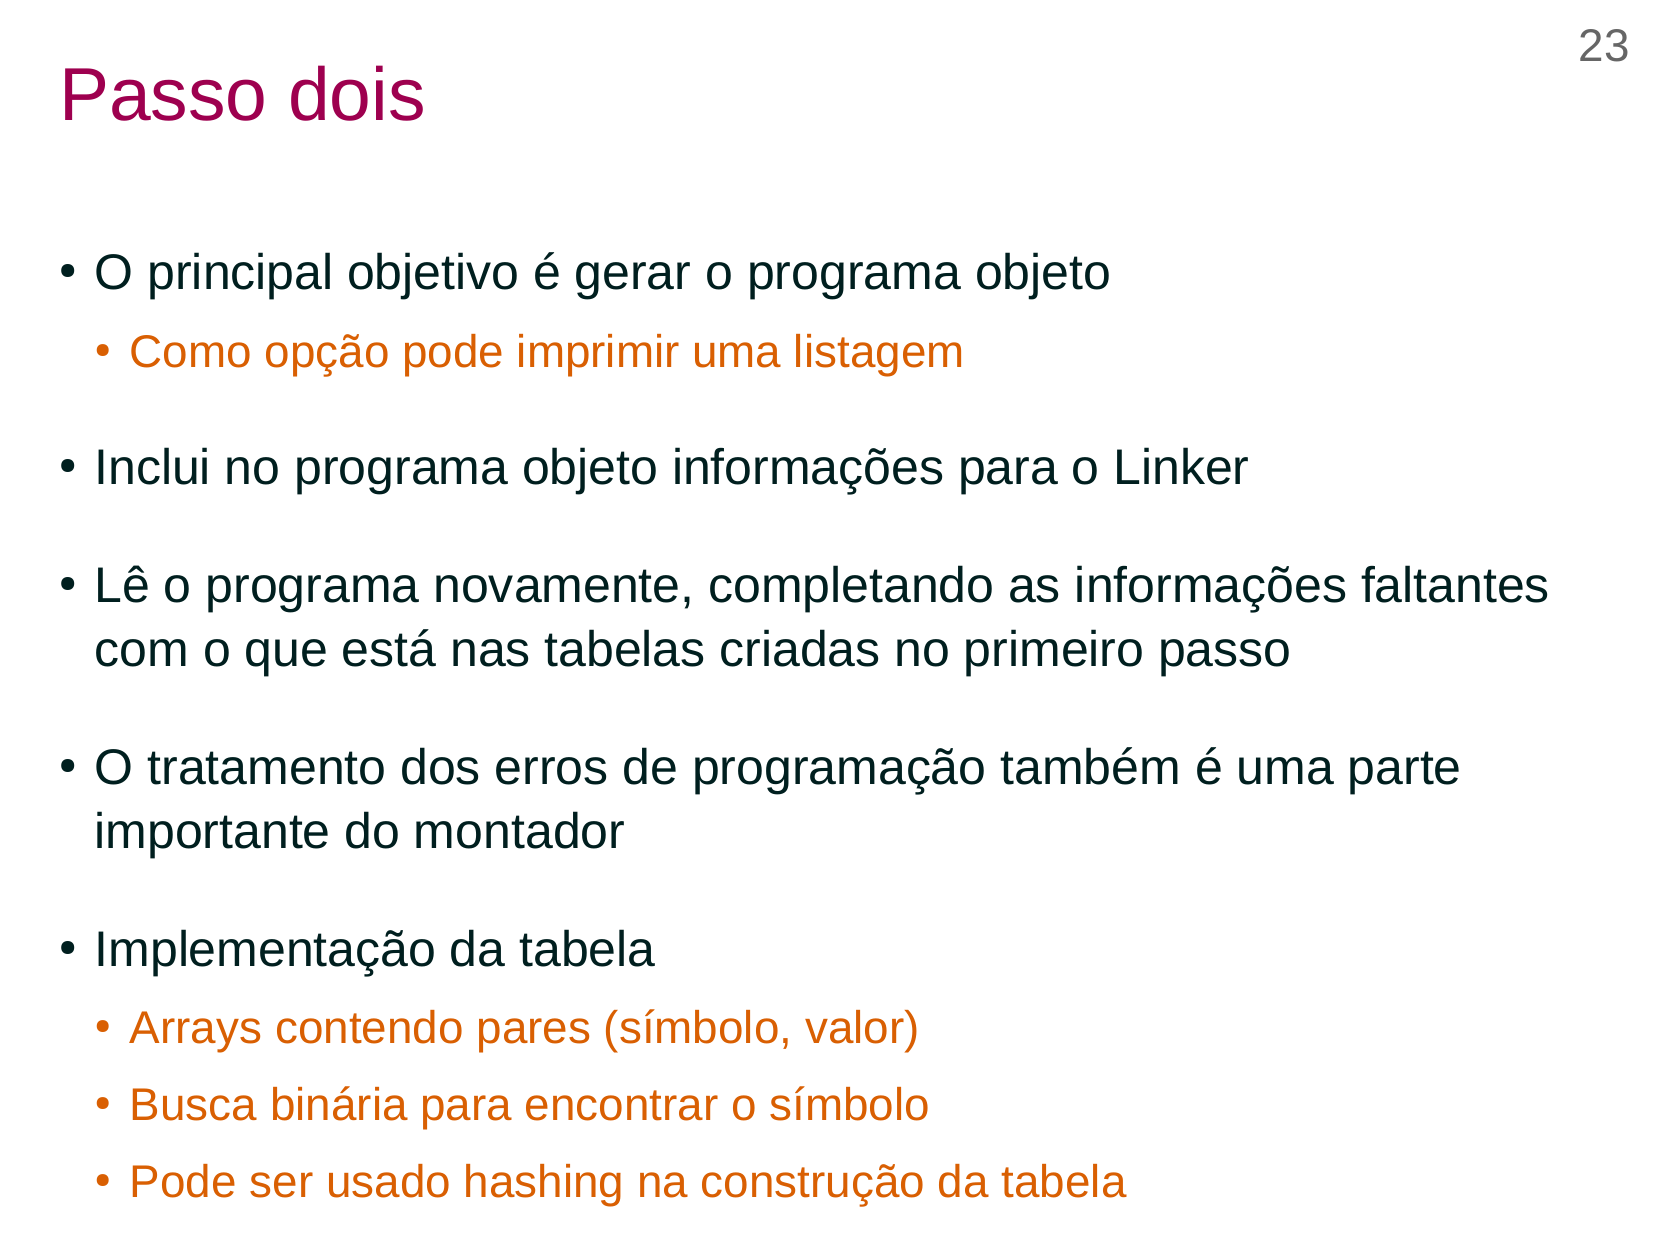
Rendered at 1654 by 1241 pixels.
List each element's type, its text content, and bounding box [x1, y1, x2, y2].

list O principal objetivo é gerar o programa objeto Como opção pode imprimir uma listagem Inclui no programa objeto informações para o Linker Lê o programa novamente, completando as informações faltantes com o que está nas tabelas criadas no primeiro passo O tratamento dos erros de programação também é uma parte importante do montador Implementação da tabela Arrays contendo pares (símbolo, valor) Busca binária para encontrar o símbolo Pode ser usado hashing na construção da tabela [59, 236, 1595, 1211]
title Passo dois [59, 29, 1595, 148]
